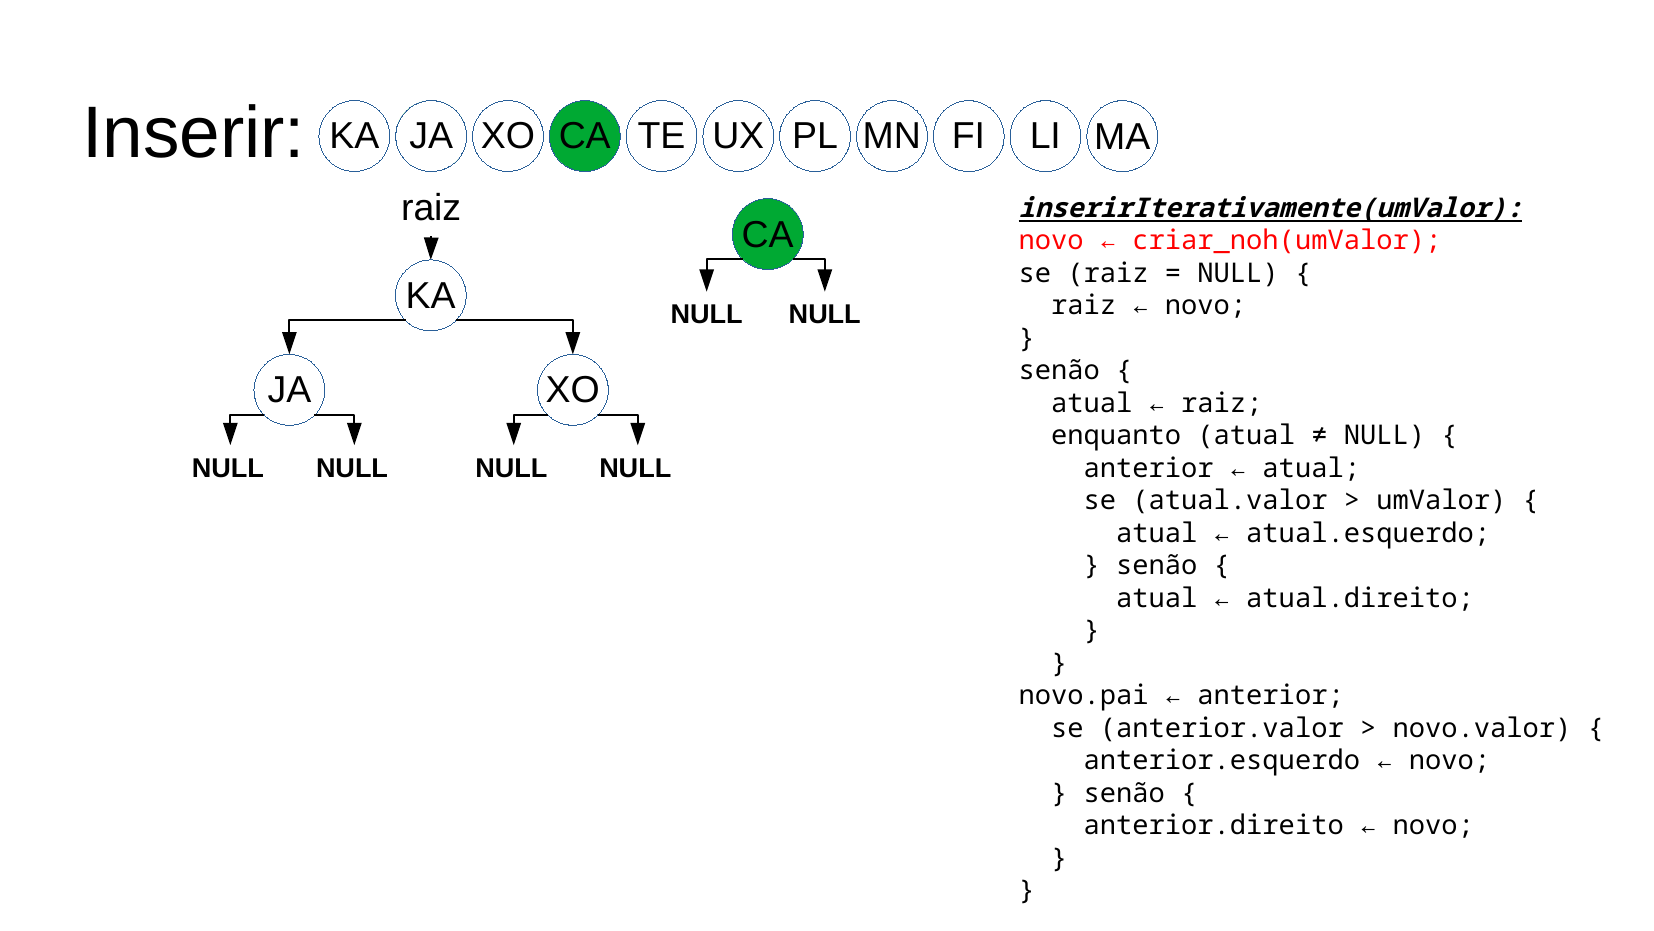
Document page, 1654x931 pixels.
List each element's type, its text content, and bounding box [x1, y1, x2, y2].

text_box MA [1086, 100, 1158, 172]
text_box [744, 118, 786, 206]
text_box NULL [301, 445, 408, 491]
text_box NULL [584, 445, 691, 491]
text_box FI [933, 100, 1005, 172]
text_box XO [537, 354, 609, 426]
text_box NULL [177, 445, 284, 491]
title Inserir: [82, 54, 1571, 211]
text_box JA [395, 100, 467, 172]
text_box UX [702, 100, 769, 172]
text_box CA [732, 198, 804, 270]
text_box PL [784, 100, 851, 172]
text_box CA [549, 100, 621, 172]
text_box raiz [386, 179, 477, 237]
text_box inserirIterativamente(umValor): novo ← criar_noh(umValor); se (raiz = NULL) { raiz ← novo; } senão { atual ← raiz; enquanto (atual ≠ NULL) { anterior ← atual; se (atual.valor > umValor) { atual ← atual.esquerdo; } senão { atual ← atual.direito; } } novo.pai ← anterior; se (anterior.valor > novo.valor) { anterior.esquerdo ← novo; } senão { anterior.direito ← novo; } } [1003, 182, 1654, 931]
text_box MN [856, 100, 928, 172]
text_box NULL [460, 445, 567, 491]
text_box XO [472, 100, 544, 172]
text_box KA [318, 100, 390, 172]
text_box KA [395, 259, 467, 331]
text_box NULL [774, 291, 876, 337]
text_box NULL [655, 291, 758, 337]
text_box LI [1010, 100, 1081, 172]
text_box TE [626, 100, 697, 172]
text_box JA [253, 354, 325, 426]
